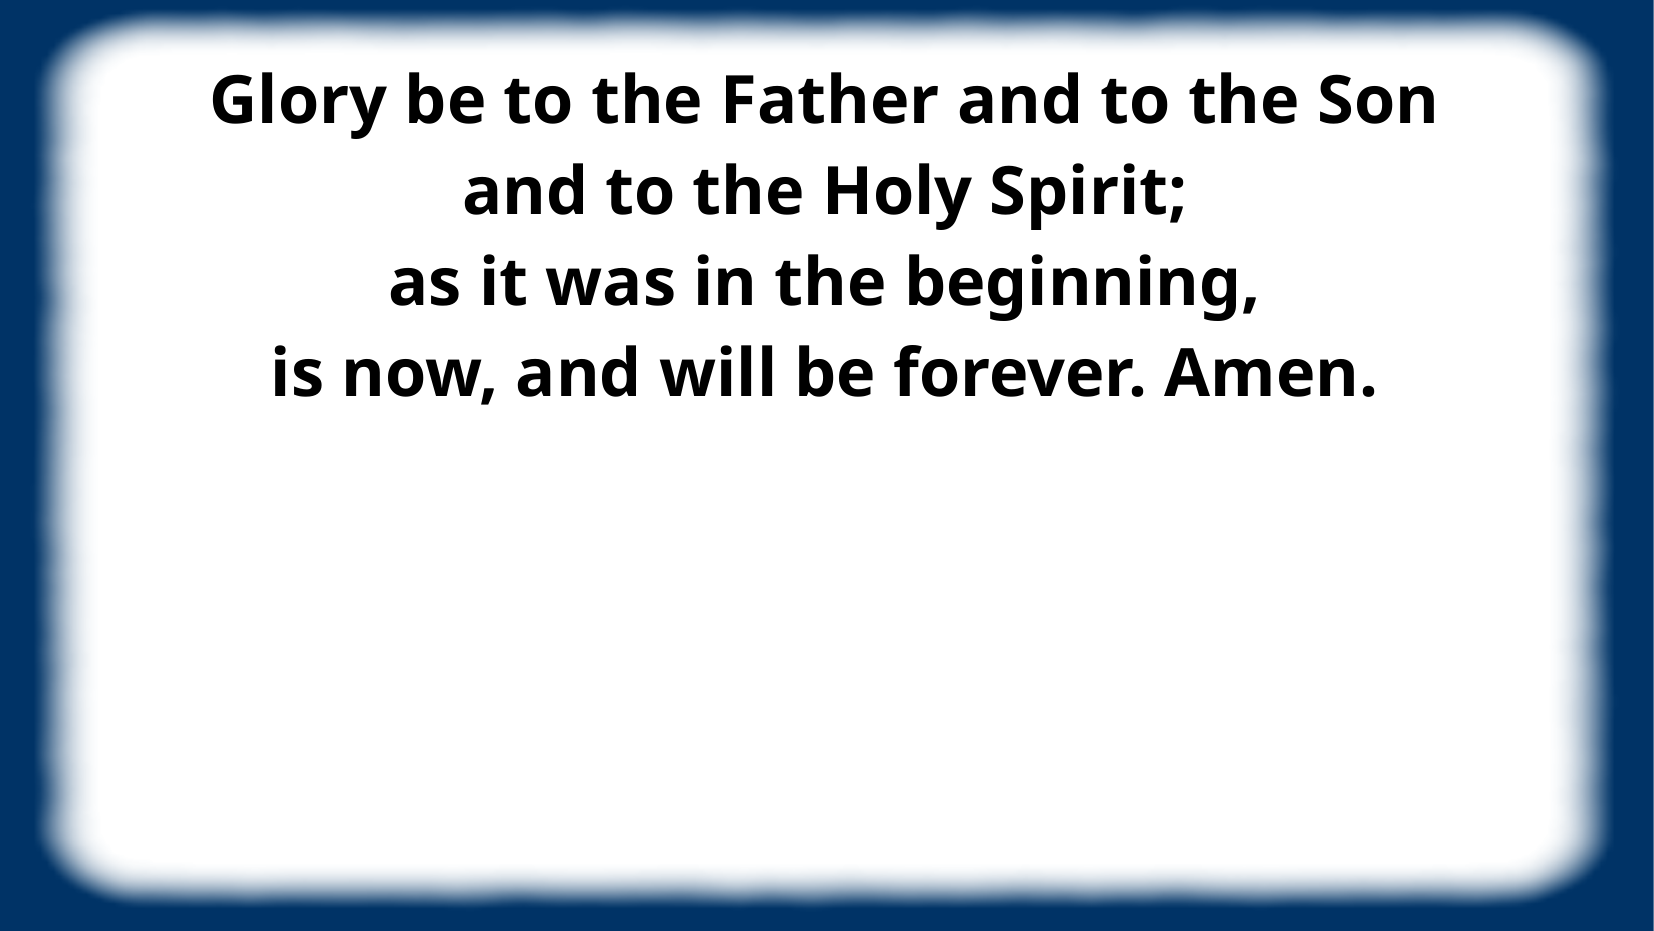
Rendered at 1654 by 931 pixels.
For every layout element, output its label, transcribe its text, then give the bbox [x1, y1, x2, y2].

text_box Glory be to the Father and to the Son and to the Holy Spirit; as it was in the beginning, is now, and will be forever. Amen. [90, 45, 1561, 415]
picture [0, 0, 1654, 931]
